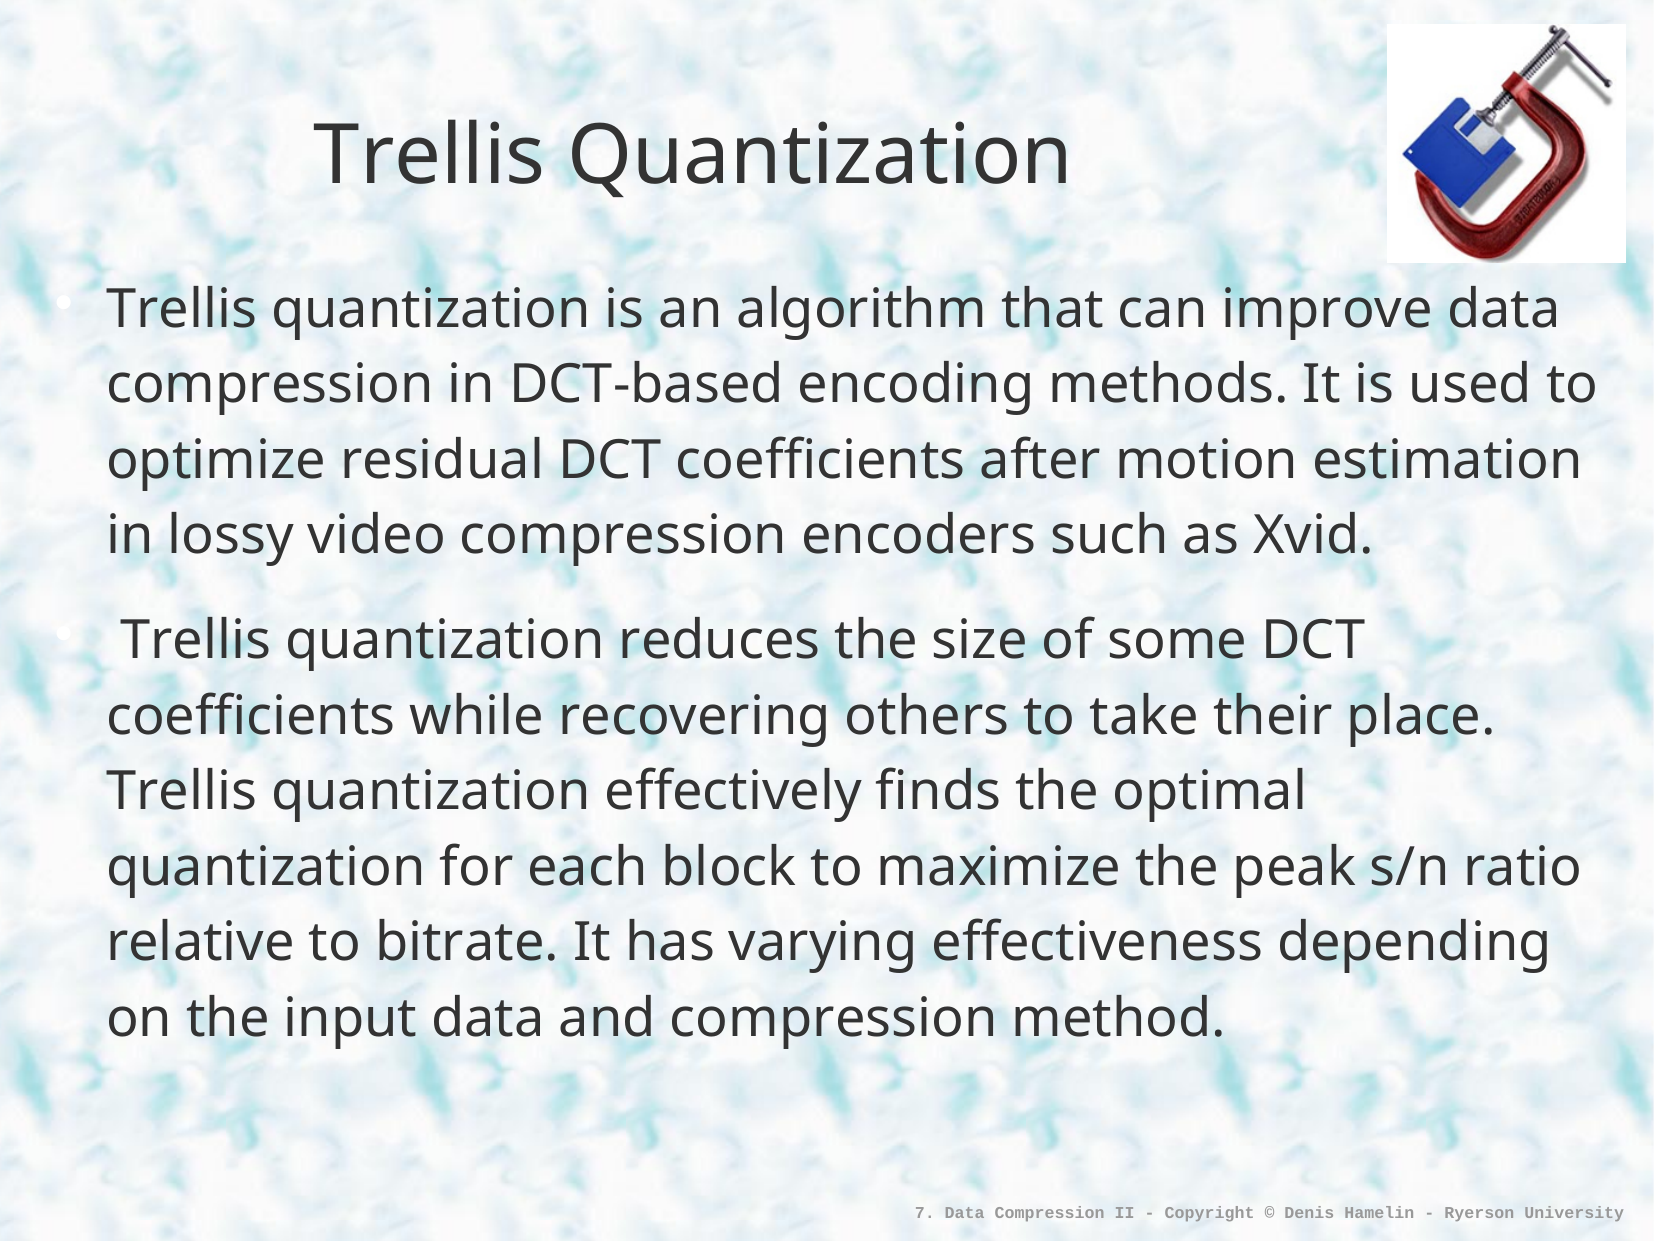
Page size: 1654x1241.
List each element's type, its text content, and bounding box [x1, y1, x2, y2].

picture [0, 0, 1654, 1241]
list Trellis quantization is an algorithm that can improve data compression in DCT-based encoding methods. It is used to optimize residual DCT coefficients after motion estimation in lossy video compression encoders such as Xvid. Trellis quantization reduces the size of some DCT coefficients while recovering others to take their place. Trellis quantization effectively finds the optimal quantization for each block to maximize the peak s/n ratio relative to bitrate. It has varying effectiveness depending on the input data and compression method. [37, 262, 1613, 1164]
title Trellis Quantization [37, 6, 1350, 262]
